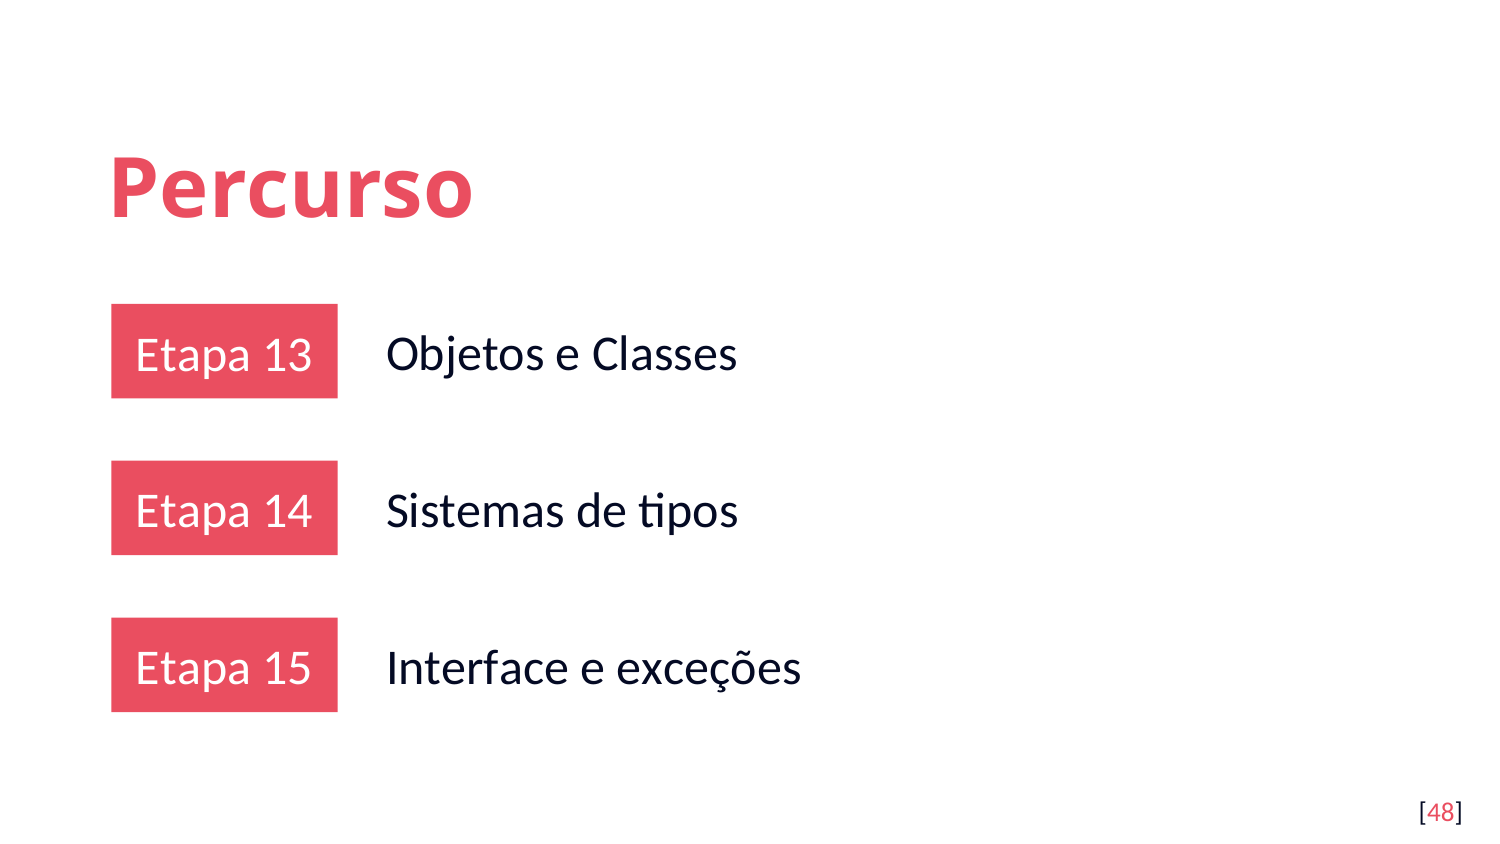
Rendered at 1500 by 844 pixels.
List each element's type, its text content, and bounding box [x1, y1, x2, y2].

text_box Interface e exceções [371, 627, 1384, 703]
text_box Etapa 15 [111, 617, 338, 713]
text_box Objetos e Classes [371, 313, 1384, 389]
text_box Etapa 13 [111, 303, 338, 399]
text_box Percurso [92, 104, 1309, 243]
text_box Sistemas de tipos [371, 470, 1384, 546]
slide_number [48] [1403, 779, 1494, 844]
text_box Etapa 14 [111, 460, 338, 556]
